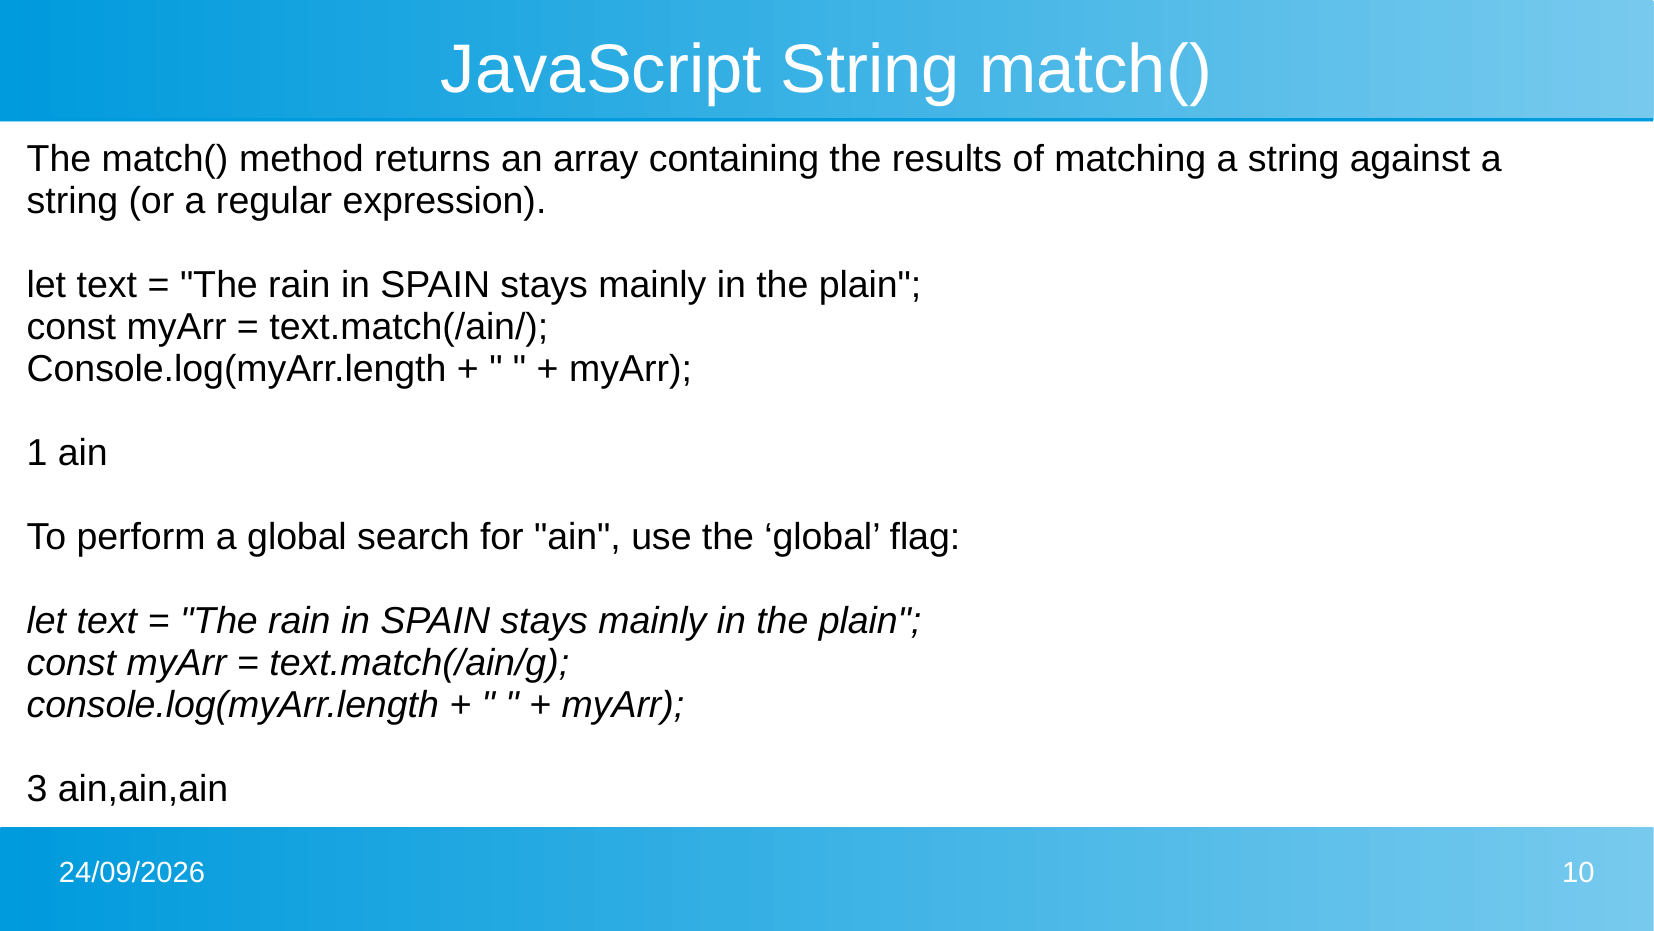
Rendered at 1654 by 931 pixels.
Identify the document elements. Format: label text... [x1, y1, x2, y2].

title JavaScript String match() [59, 29, 1595, 108]
text_box The match() method returns an array containing the results of matching a string against a string (or a regular expression). let text = "The rain in SPAIN stays mainly in the plain"; const myArr = text.match(/ain/); Console.log(myArr.length + " " + myArr); 1 ain To perform a global search for "ain", use the ‘global’ flag: let text = "The rain in SPAIN stays mainly in the plain"; const myArr = text.match(/ain/g); console.log(myArr.length + " " + myArr); 3 ain,ain,ain [11, 129, 1577, 817]
